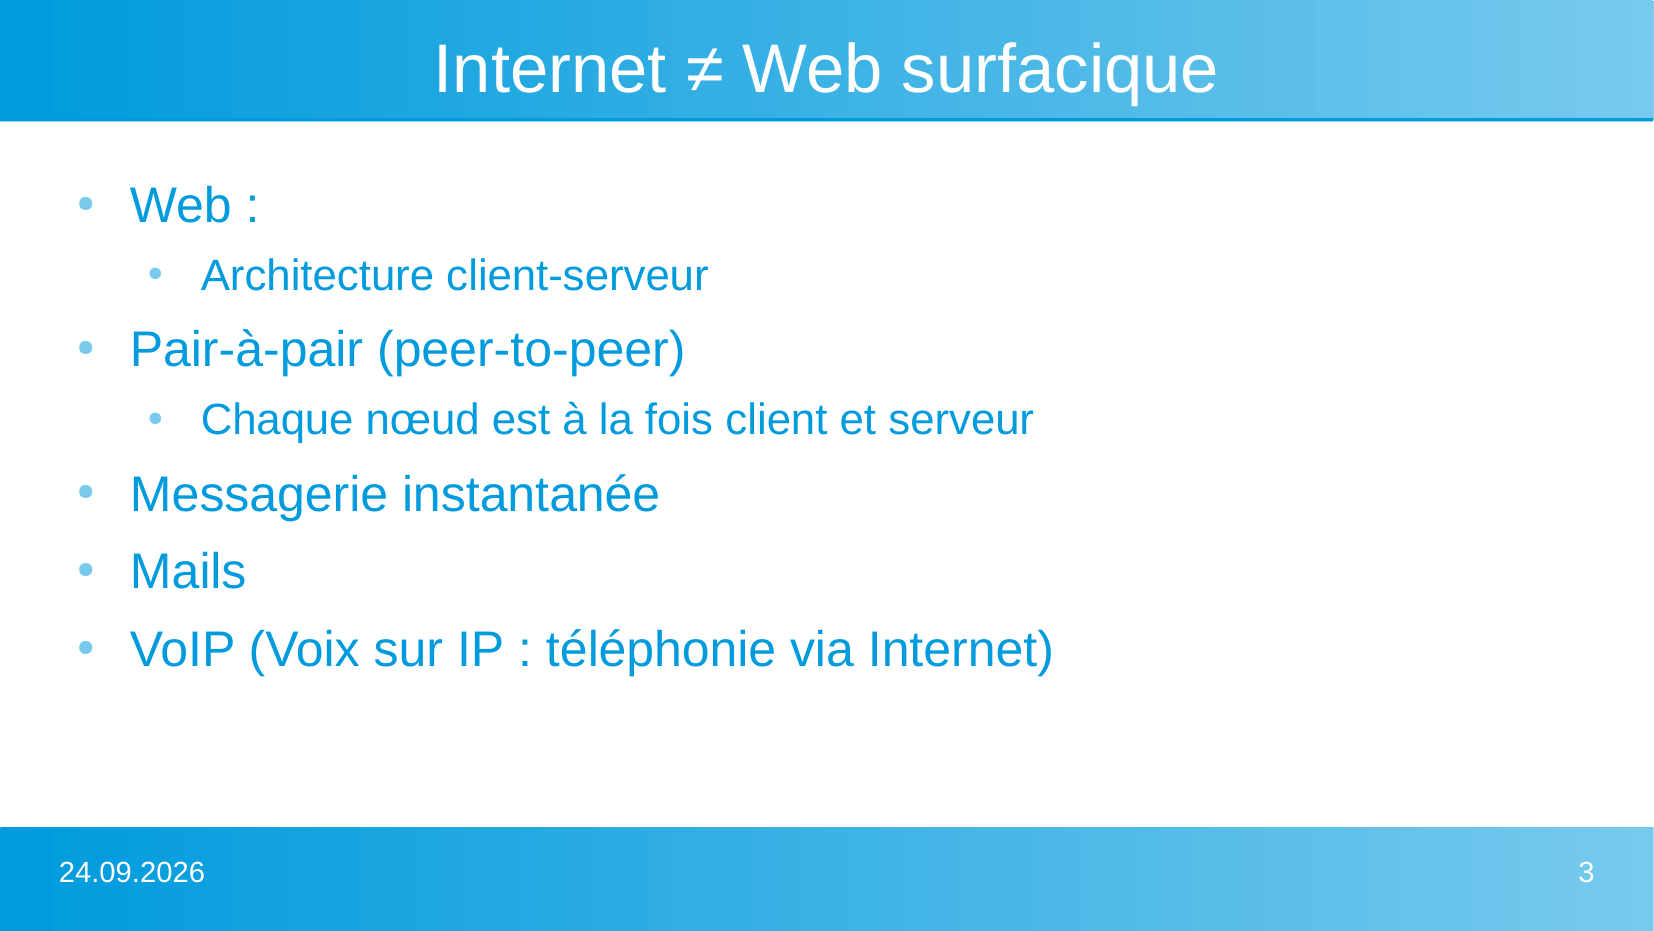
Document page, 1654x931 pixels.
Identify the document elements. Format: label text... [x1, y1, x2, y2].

title Internet ≠ Web surfacique [59, 29, 1595, 108]
list Web : Architecture client-serveur Pair-à-pair (peer-to-peer) Chaque nœud est à la fois client et serveur Messagerie instantanée Mails VoIP (Voix sur IP : téléphonie via Internet) [59, 177, 1595, 768]
